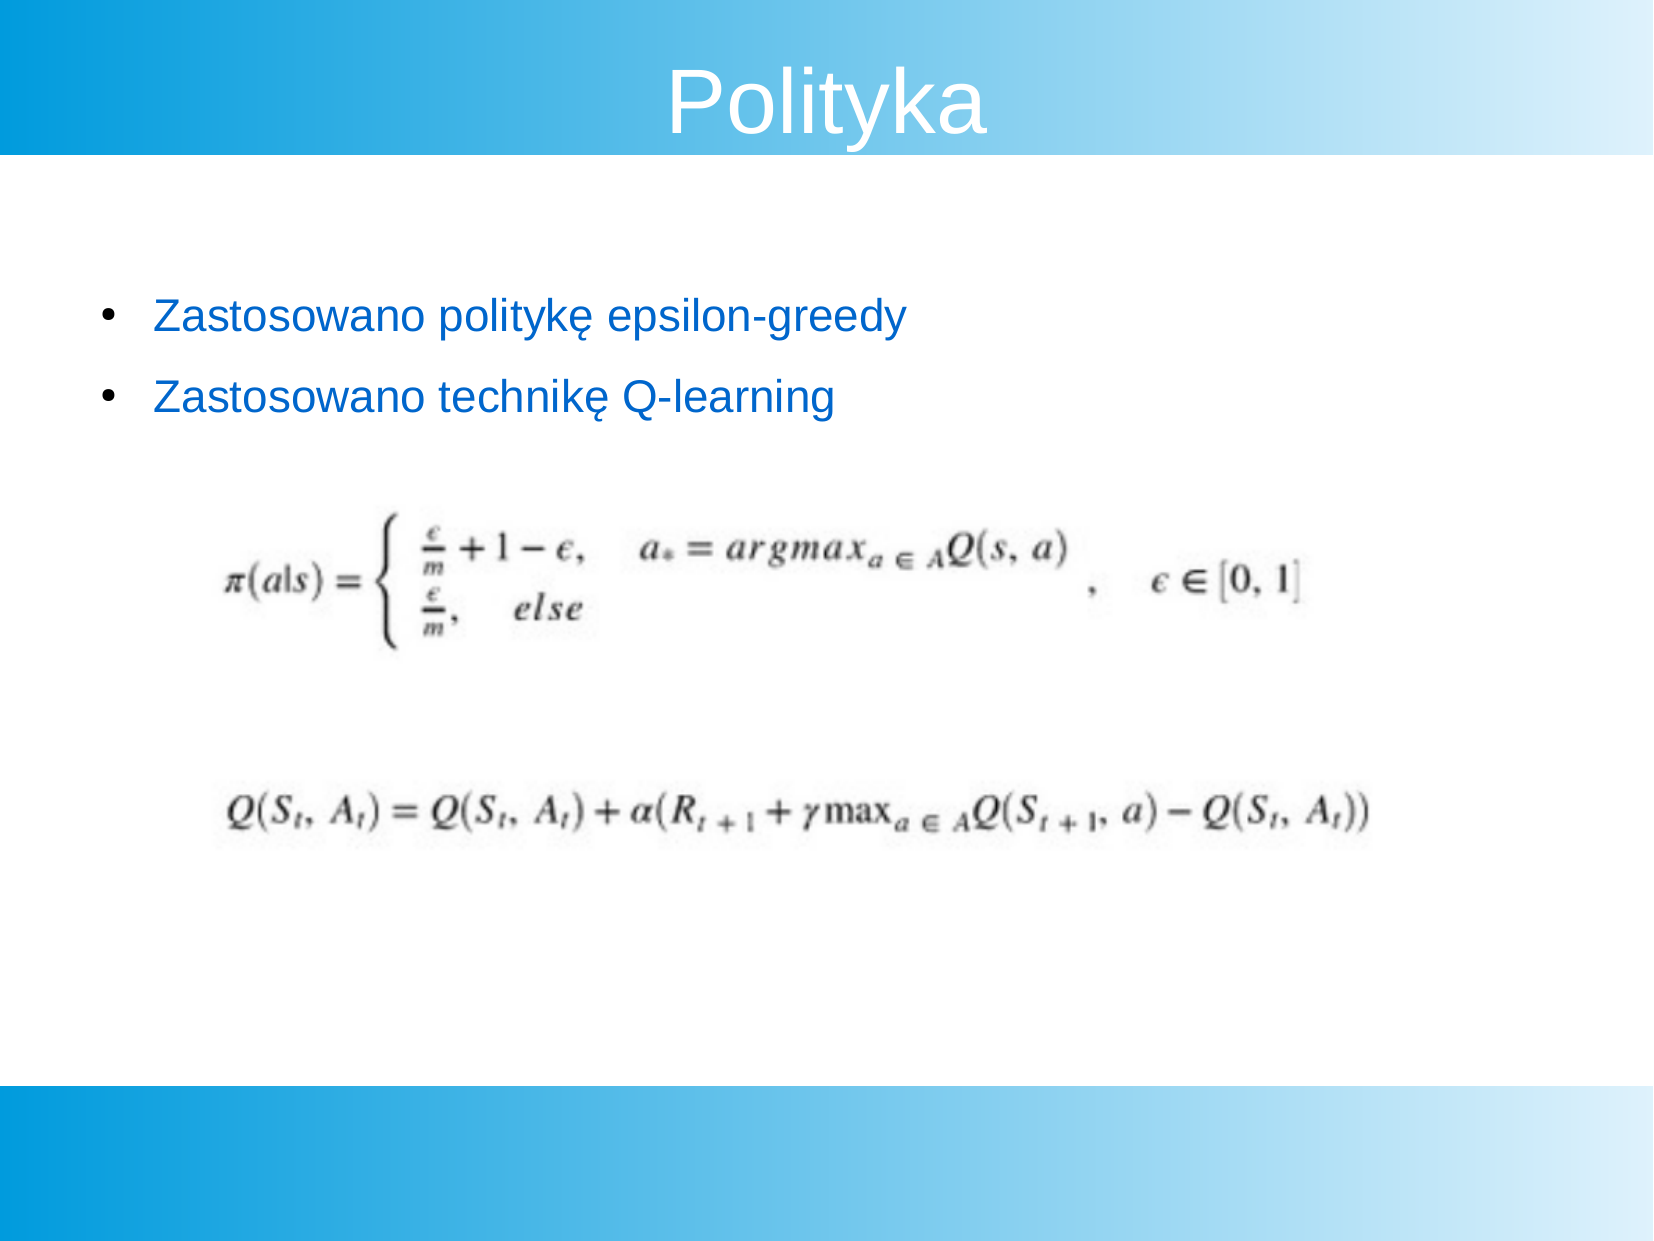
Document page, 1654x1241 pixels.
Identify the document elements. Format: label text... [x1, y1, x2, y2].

list Zastosowano politykę epsilon-greedy Zastosowano technikę Q-learning [82, 290, 1571, 1010]
picture [207, 480, 1371, 709]
picture [200, 755, 1415, 877]
title Polityka [82, 49, 1571, 155]
